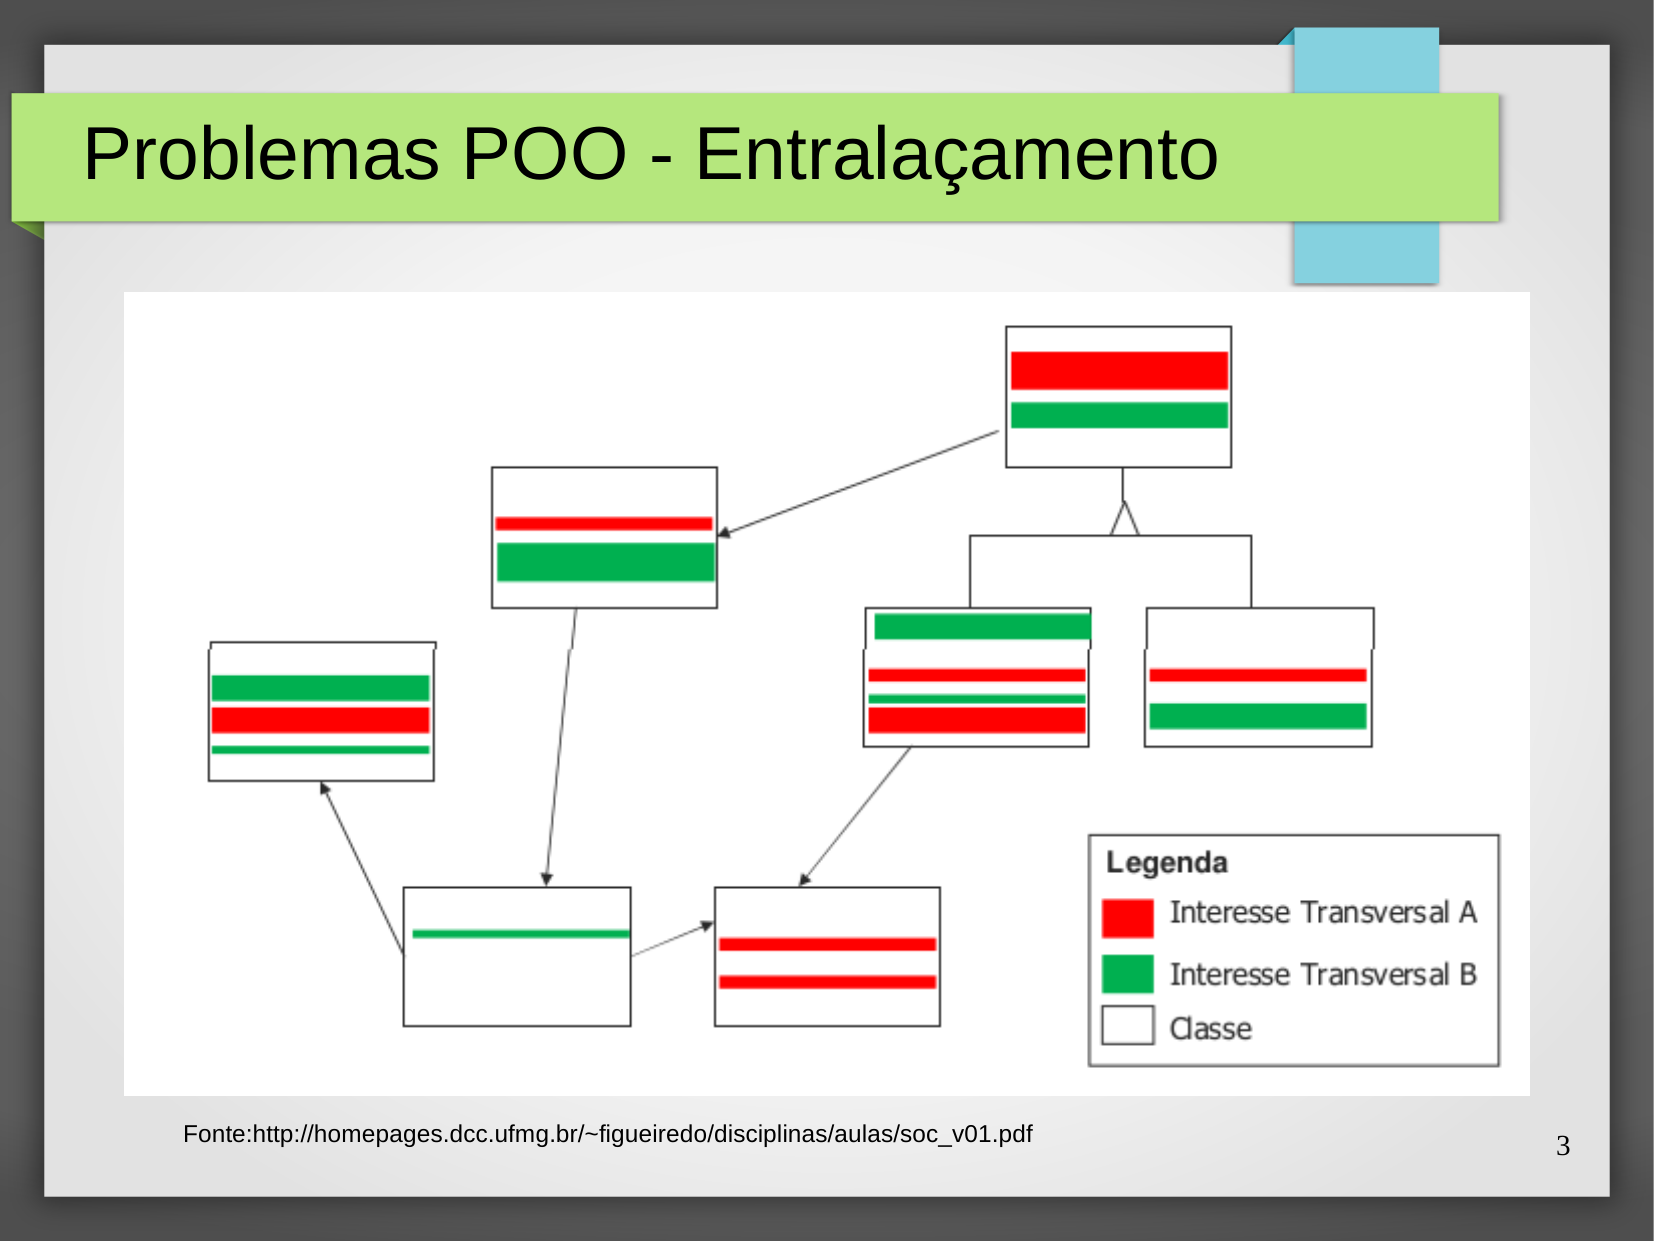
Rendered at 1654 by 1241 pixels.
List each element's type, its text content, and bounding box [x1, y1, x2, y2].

picture [0, 0, 1654, 1241]
list Fonte:http://homepages.dcc.ufmg.br/~figueiredo/disciplinas/aulas/soc_v01.pdf [123, 1120, 1612, 1148]
title Problemas POO - Entralaçamento [82, 94, 1264, 213]
